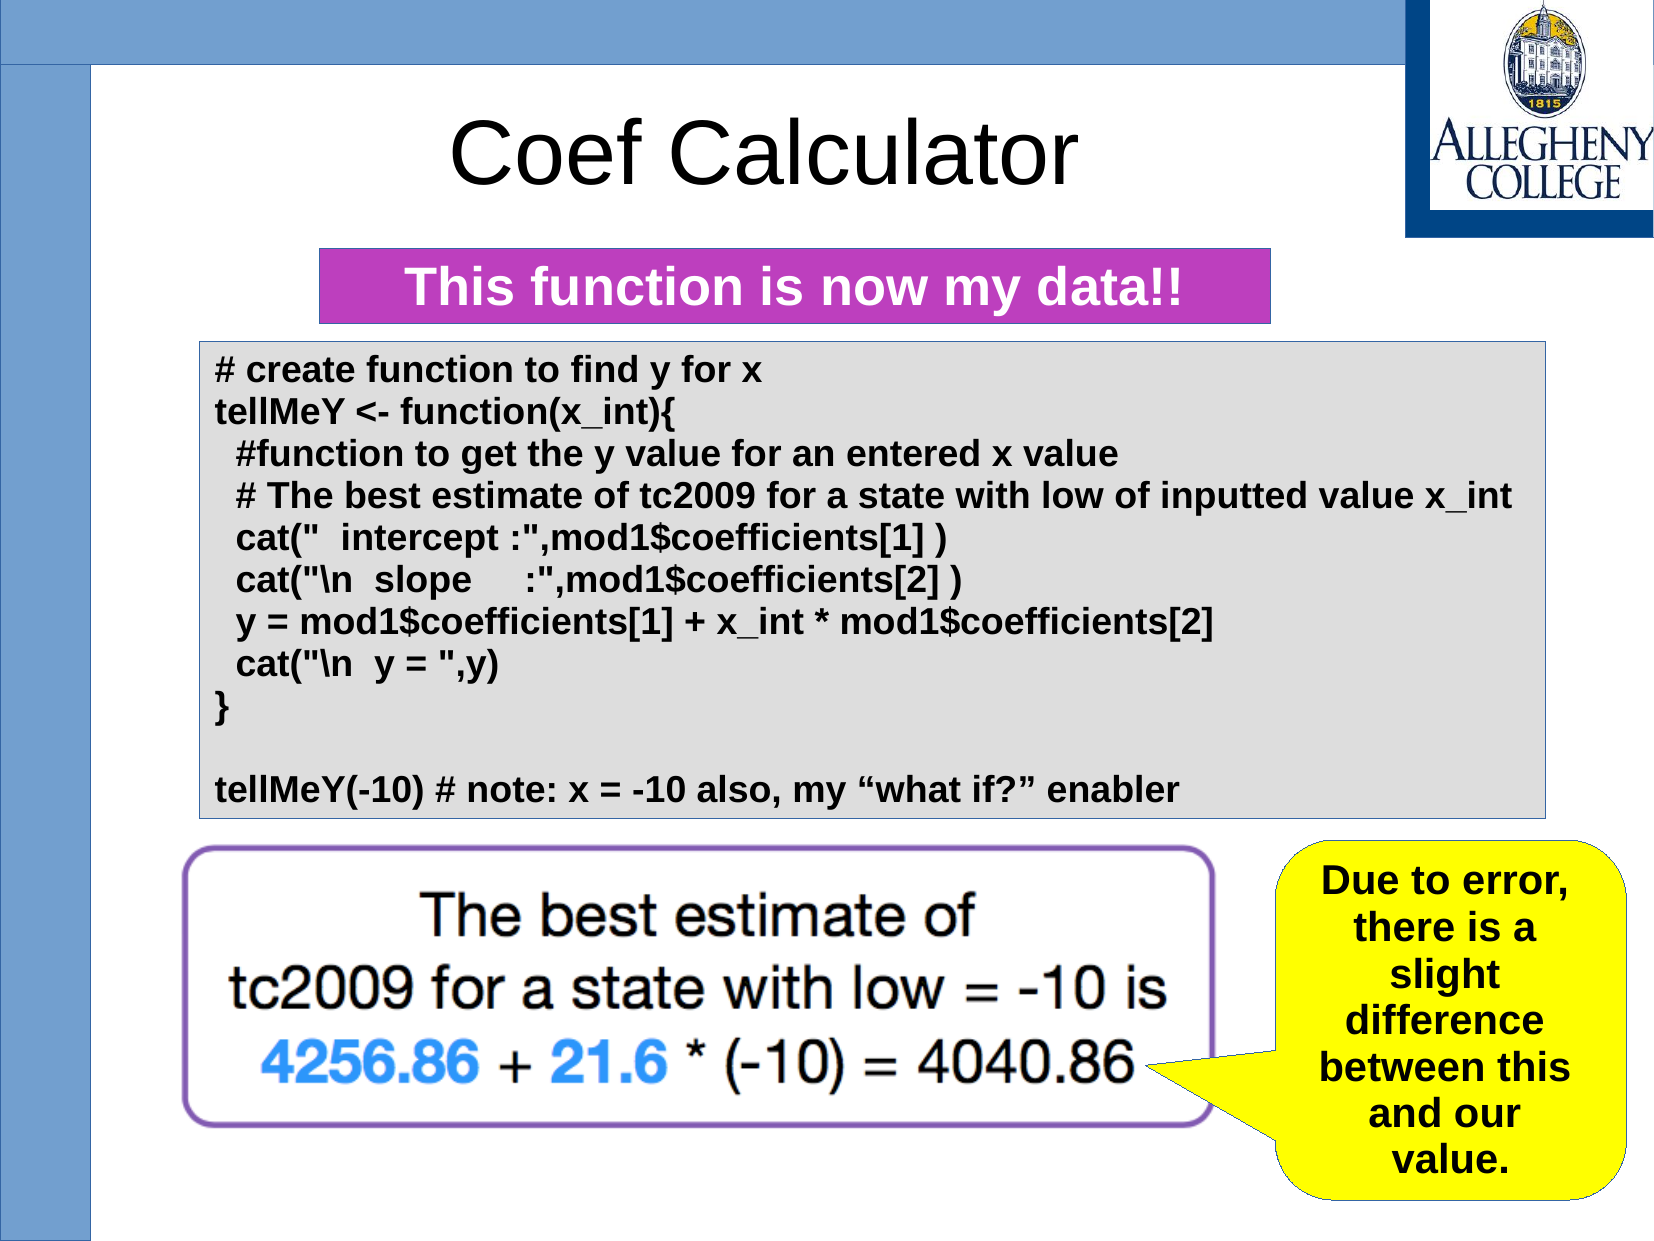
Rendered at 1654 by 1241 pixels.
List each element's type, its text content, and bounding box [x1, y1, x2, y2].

title Coef Calculator [118, 65, 1412, 257]
picture [1430, 0, 1654, 210]
text_box [0, 0, 1654, 1241]
text_box This function is now my data!! [319, 248, 1271, 324]
text_box Due to error, there is a slight difference between this and our value. [1145, 840, 1627, 1201]
text_box # create function to find y for x tellMeY <- function(x_int){ #function to get the y value for an entered x value # The best estimate of tc2009 for a state with low of inputted value x_int cat(" intercept :",mod1$coefficients[1] ) cat("\n slope :",mod1$coefficients[2] ) y = mod1$coefficients[1] + x_int * mod1$coefficients[2] cat("\n y = ",y) } tellMeY(-10) # note: x = -10 also, my “what if?” enabler [199, 341, 1546, 819]
picture [174, 822, 1226, 1138]
